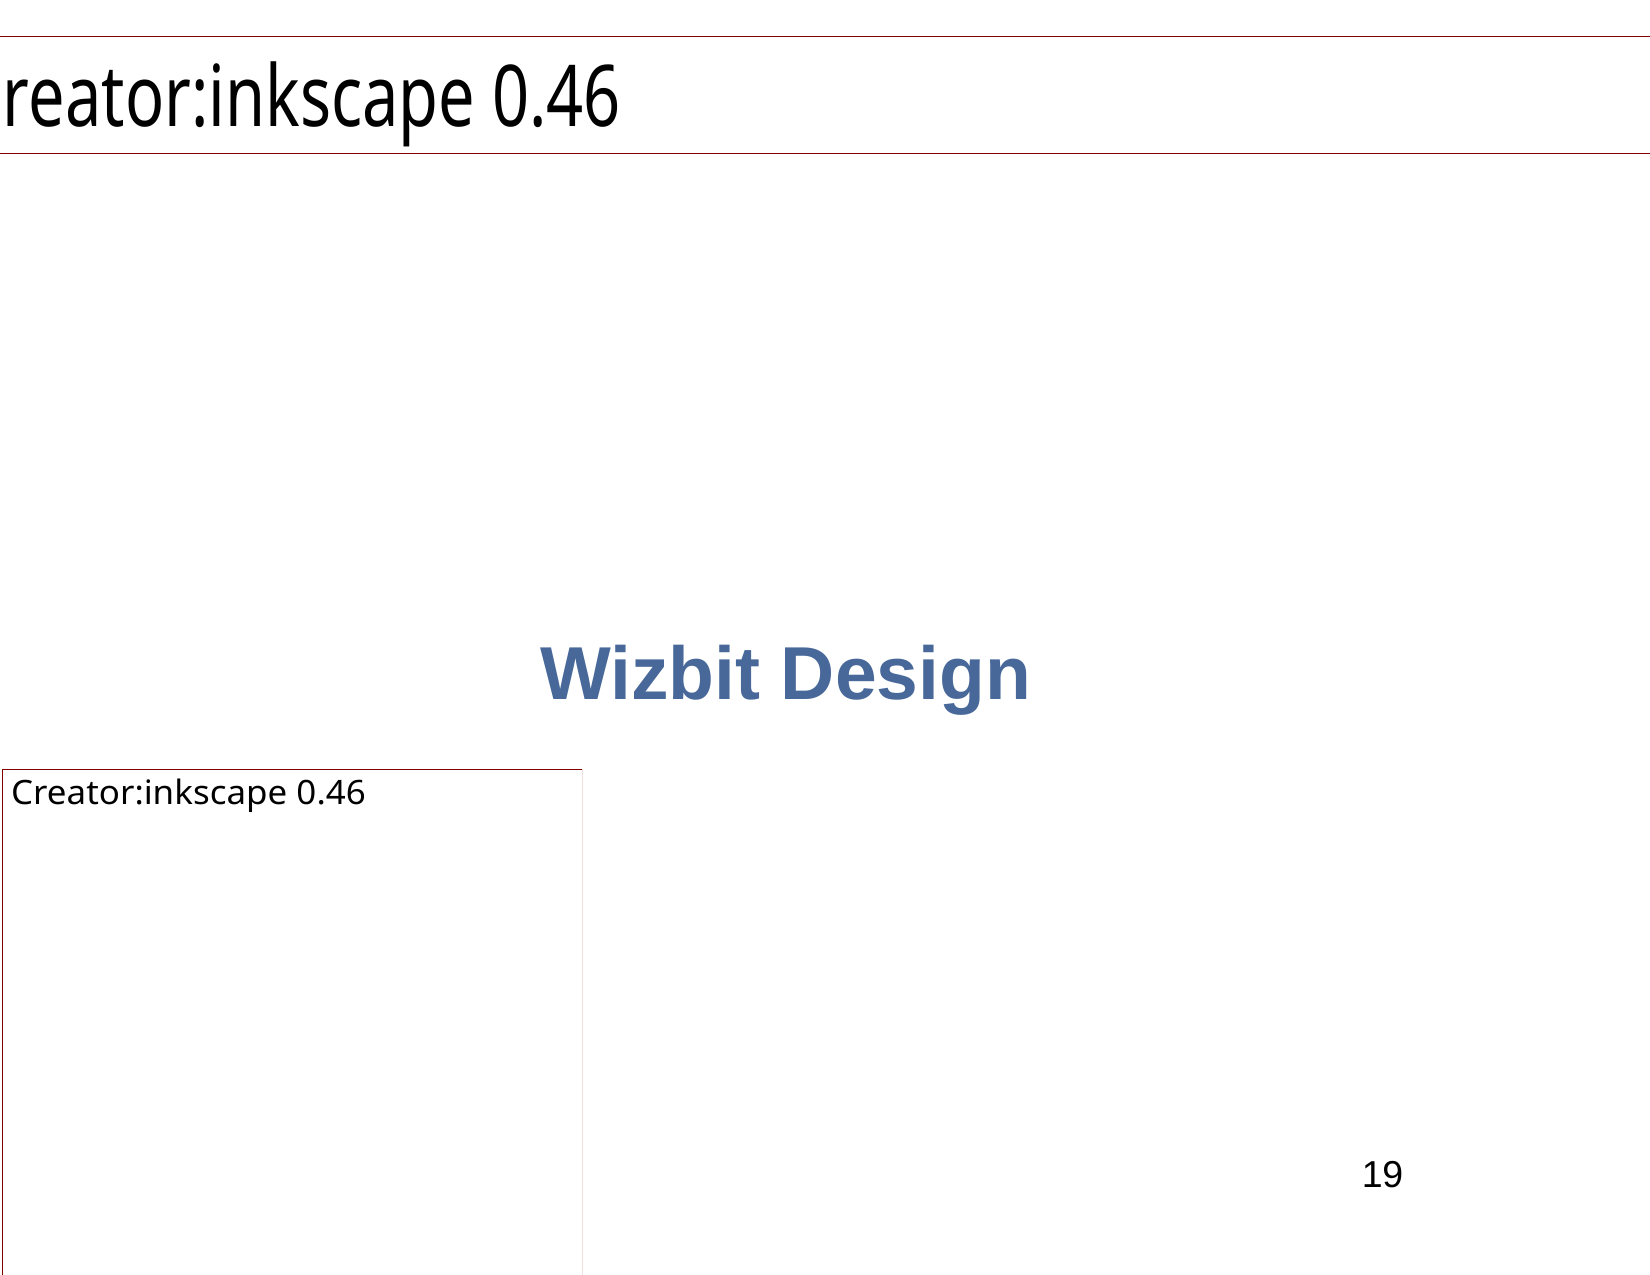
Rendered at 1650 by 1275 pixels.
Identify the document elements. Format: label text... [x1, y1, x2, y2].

title Wizbit Design [95, 579, 1476, 774]
